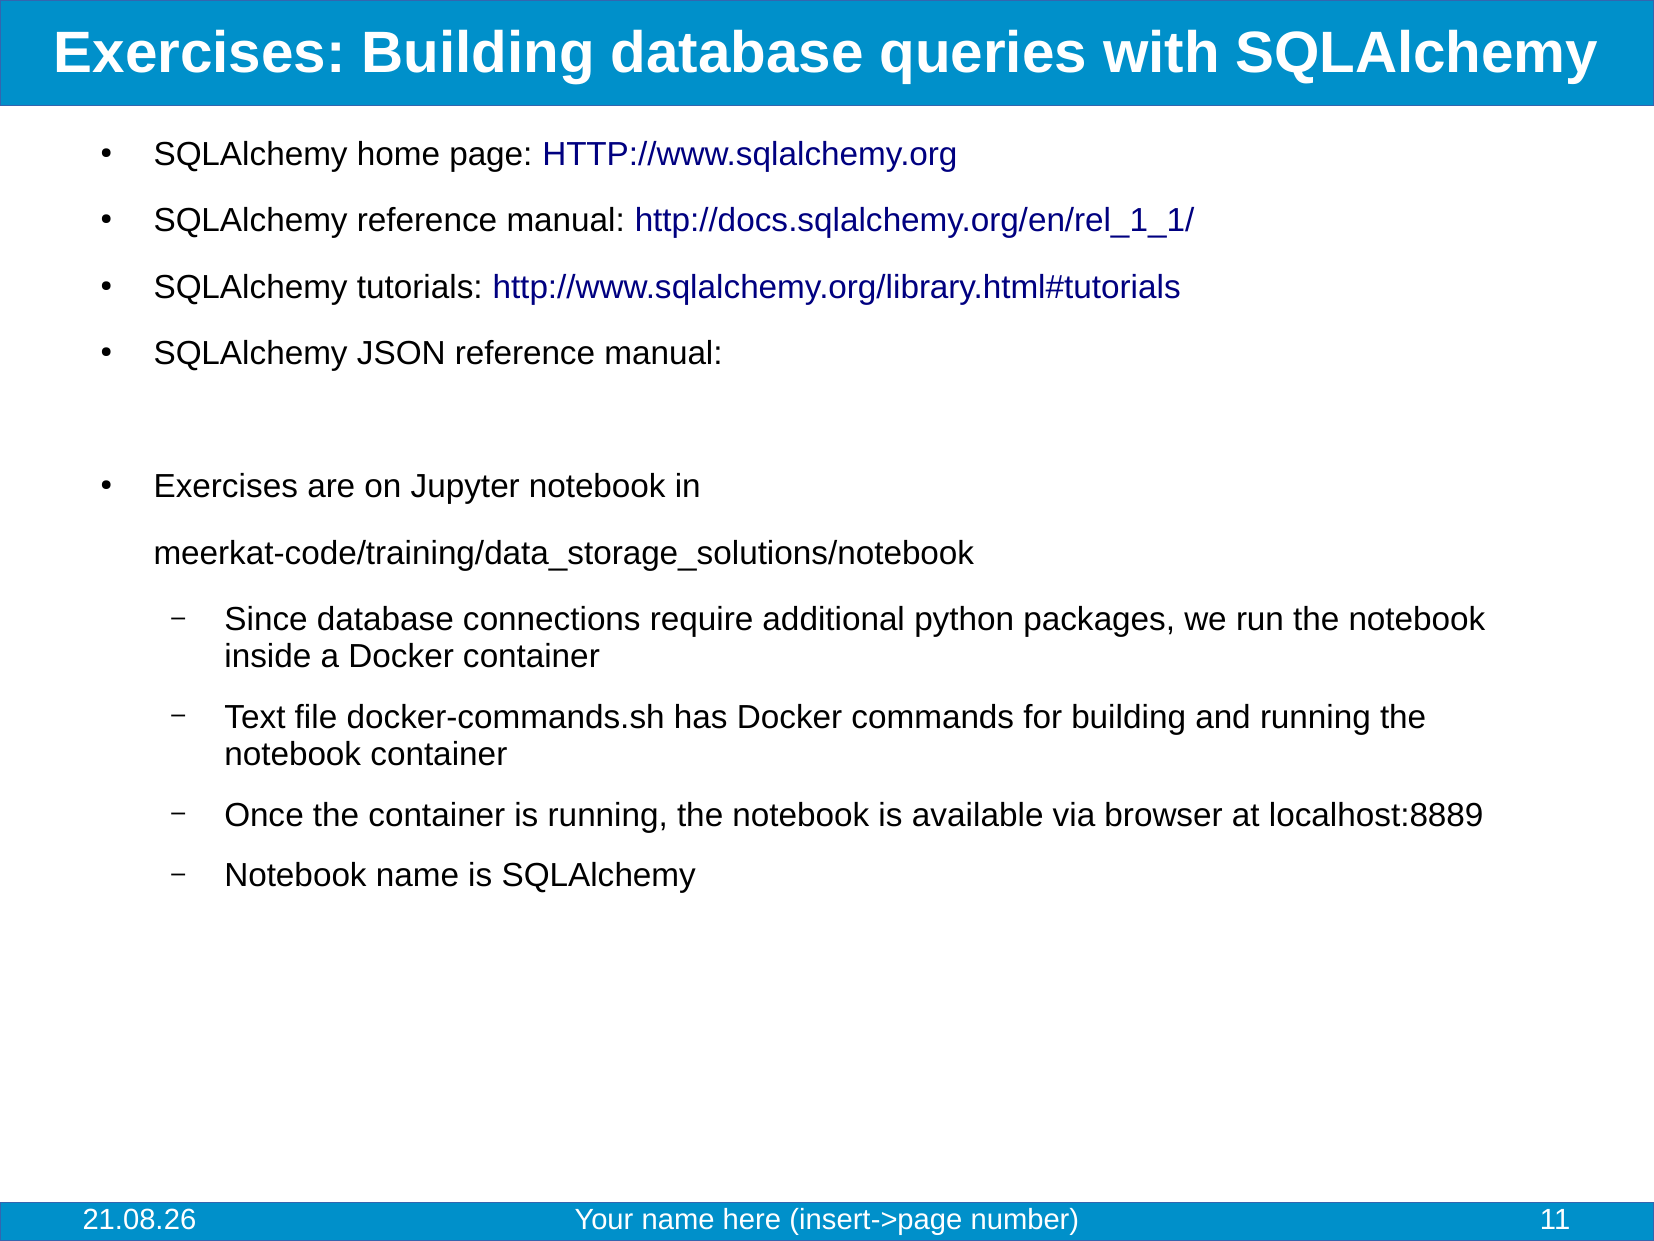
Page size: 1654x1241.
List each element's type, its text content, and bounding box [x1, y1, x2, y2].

title Exercises: Building database queries with SQLAlchemy [0, 0, 1654, 106]
list SQLAlchemy home page: HTTP://www.sqlalchemy.org SQLAlchemy reference manual: http://docs.sqlalchemy.org/en/rel_1_1/ SQLAlchemy tutorials: http://www.sqlalchemy.org/library.html#tutorials SQLAlchemy JSON reference manual: Exercises are on Jupyter notebook in meerkat-code/training/data_storage_solutions/notebook Since database connections require additional python packages, we run the notebook inside a Docker container Text file docker-commands.sh has Docker commands for building and running the notebook container Once the container is running, the notebook is available via browser at localhost:8889 Notebook name is SQLAlchemy [82, 135, 1571, 976]
